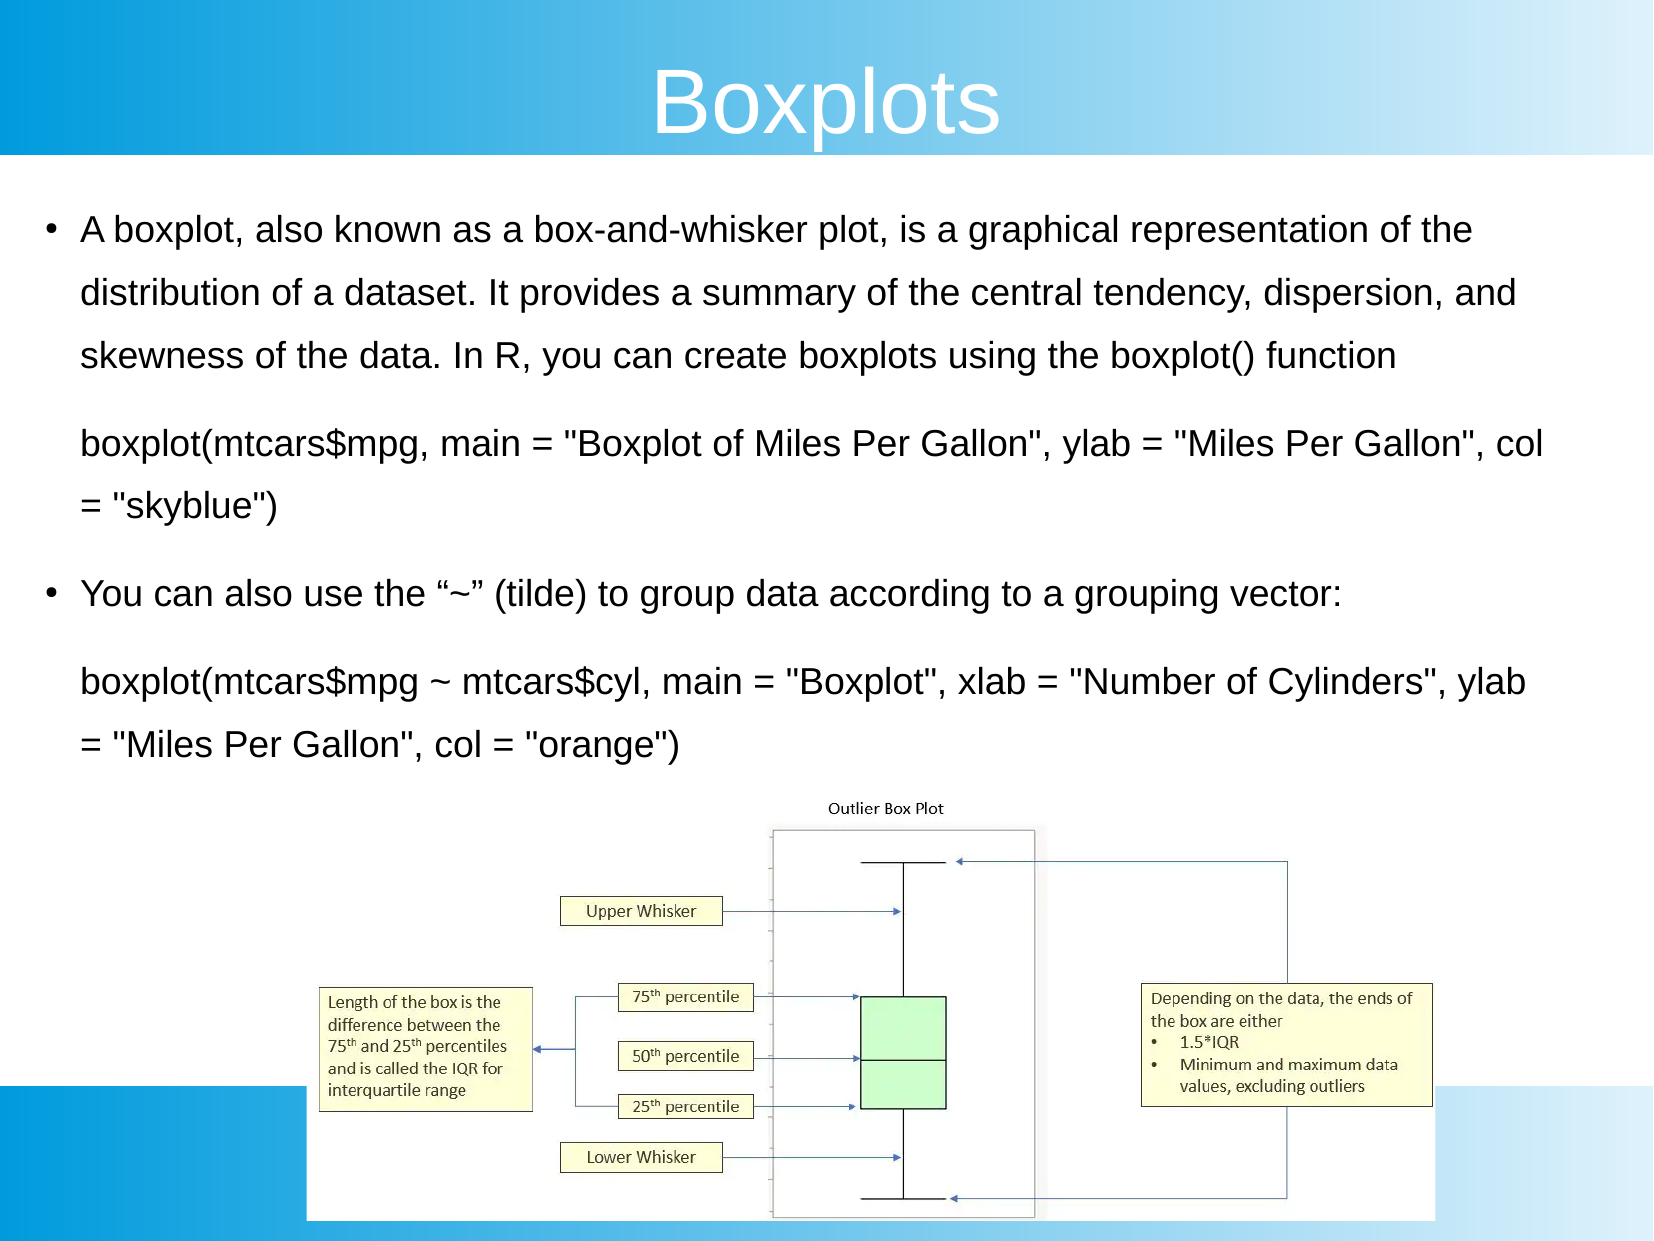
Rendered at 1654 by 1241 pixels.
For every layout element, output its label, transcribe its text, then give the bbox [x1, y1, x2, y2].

text_box A boxplot, also known as a box-and-whisker plot, is a graphical representation of the distribution of a dataset. It provides a summary of the central tendency, dispersion, and skewness of the data. In R, you can create boxplots using the boxplot() function boxplot(mtcars$mpg, main = "Boxplot of Miles Per Gallon", ylab = "Miles Per Gallon", col = "skyblue") You can also use the “~” (tilde) to group data according to a grouping vector: boxplot(mtcars$mpg ~ mtcars$cyl, main = "Boxplot", xlab = "Number of Cylinders", ylab = "Miles Per Gallon", col = "orange") [30, 180, 1561, 773]
title Boxplots [82, 49, 1571, 155]
picture [306, 780, 1436, 1221]
